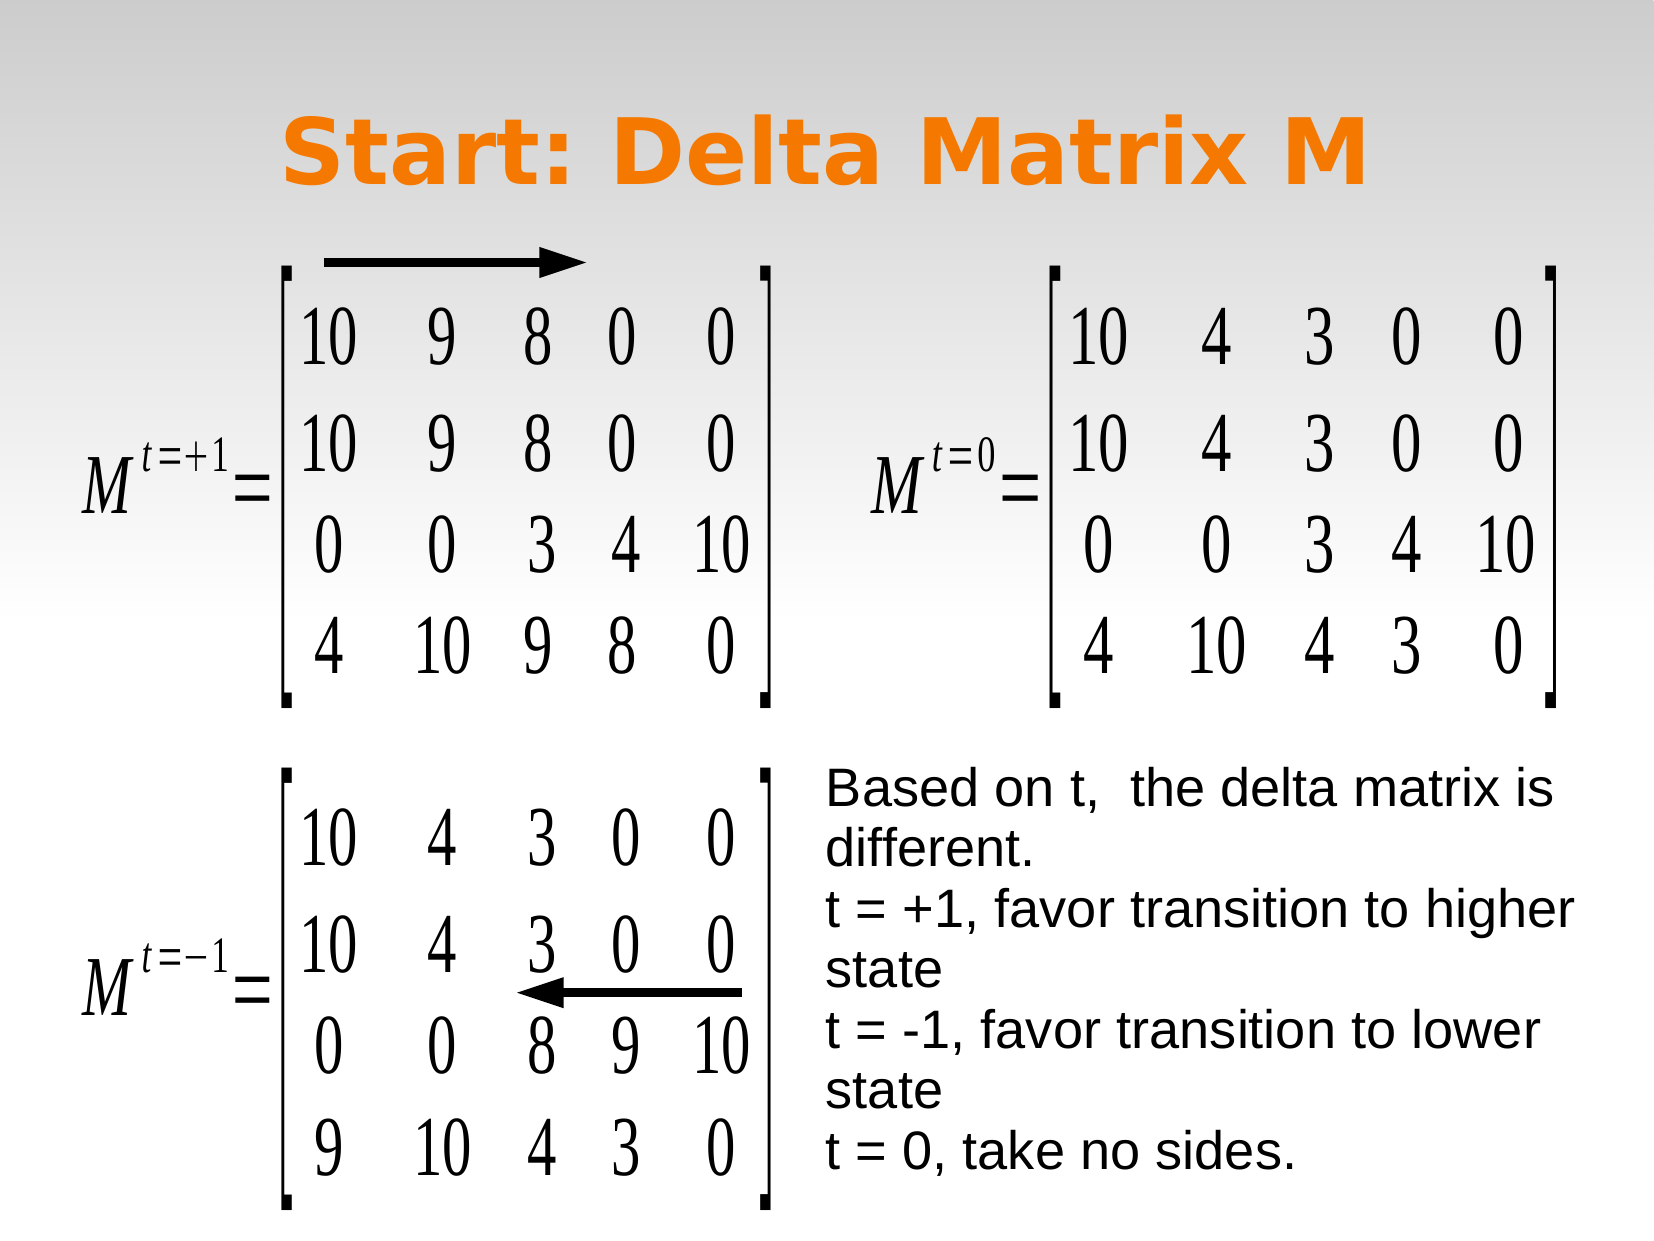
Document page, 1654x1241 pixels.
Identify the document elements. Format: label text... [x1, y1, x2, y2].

title Start: Delta Matrix M [82, 49, 1571, 257]
text_box Based on t, the delta matrix is different. t = +1, favor transition to higher state t = -1, favor transition to lower state t = 0, take no sides. [811, 750, 1637, 1189]
chart [64, 763, 788, 1214]
chart [64, 262, 788, 713]
chart [851, 262, 1576, 713]
